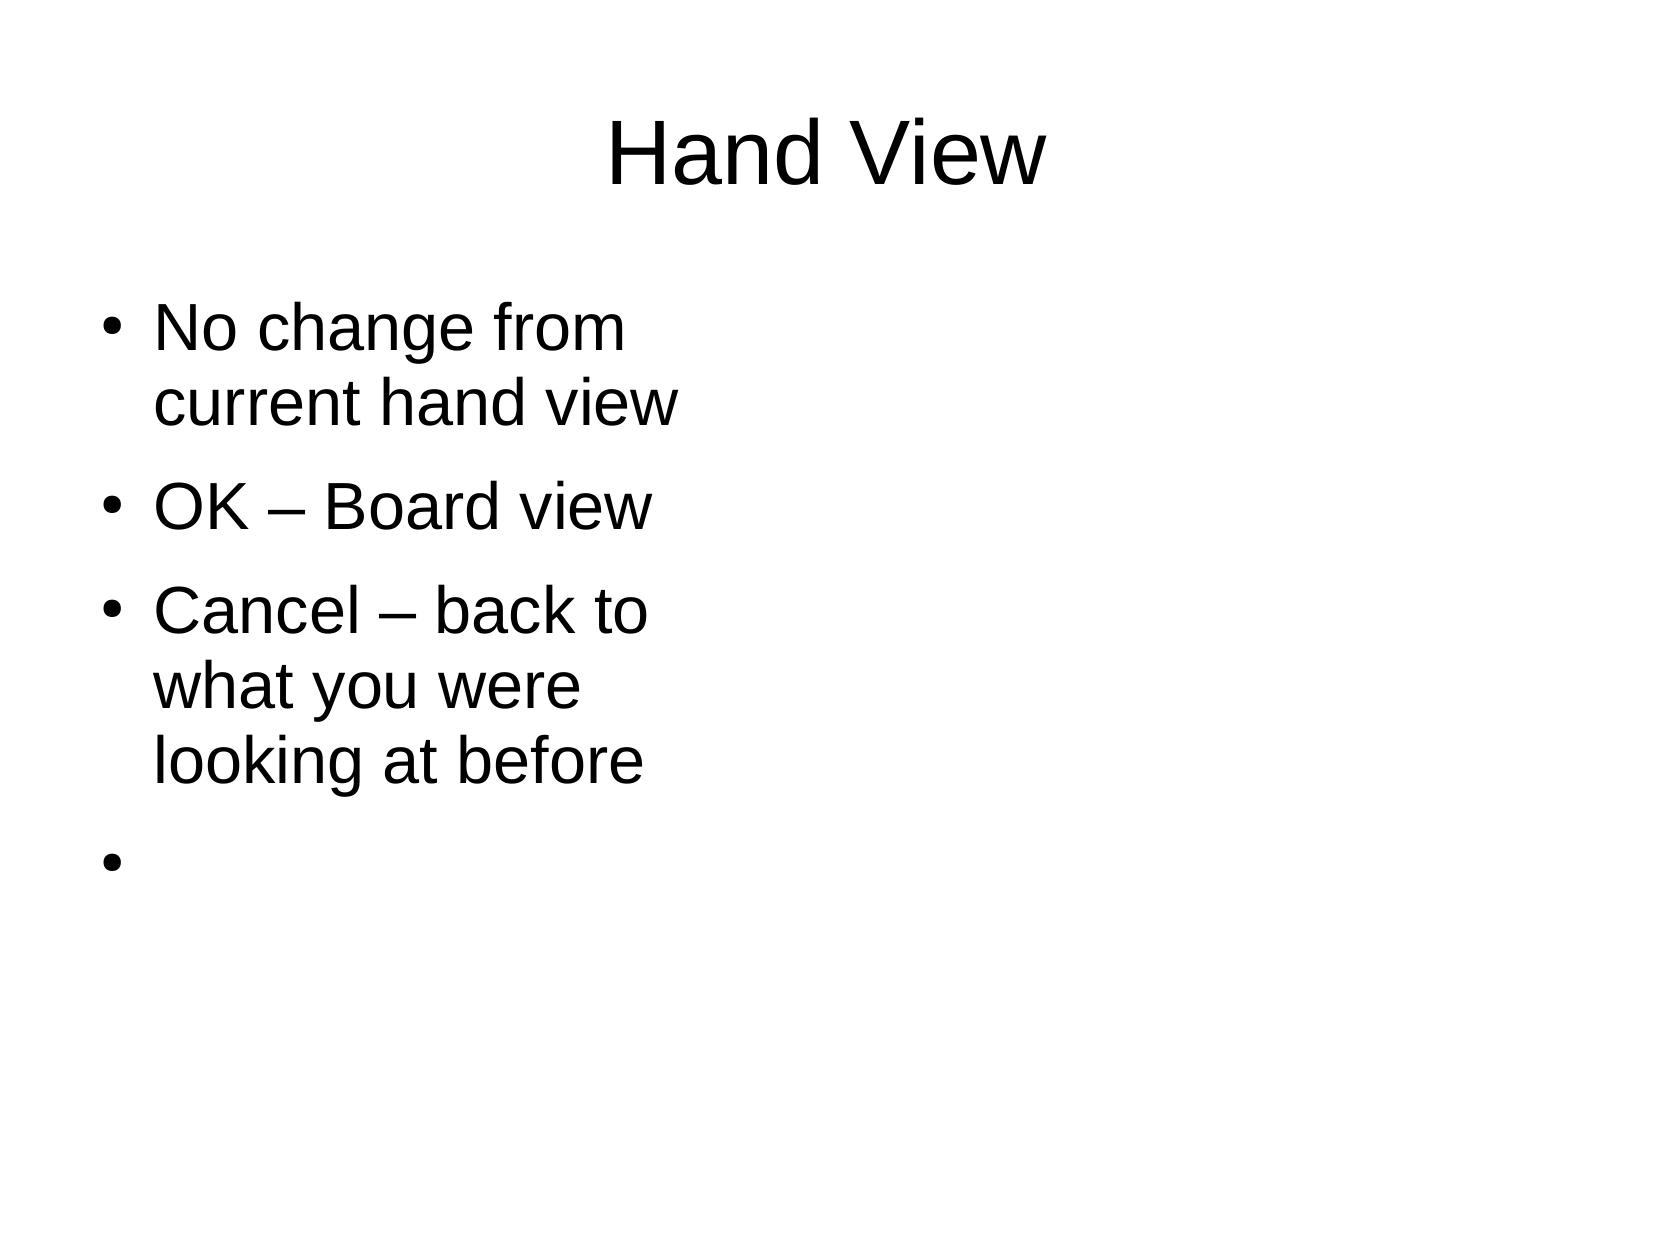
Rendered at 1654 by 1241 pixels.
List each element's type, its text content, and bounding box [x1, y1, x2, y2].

list No change from current hand view OK – Board view Cancel – back to what you were looking at before [82, 290, 809, 1109]
title Hand View [82, 49, 1571, 257]
